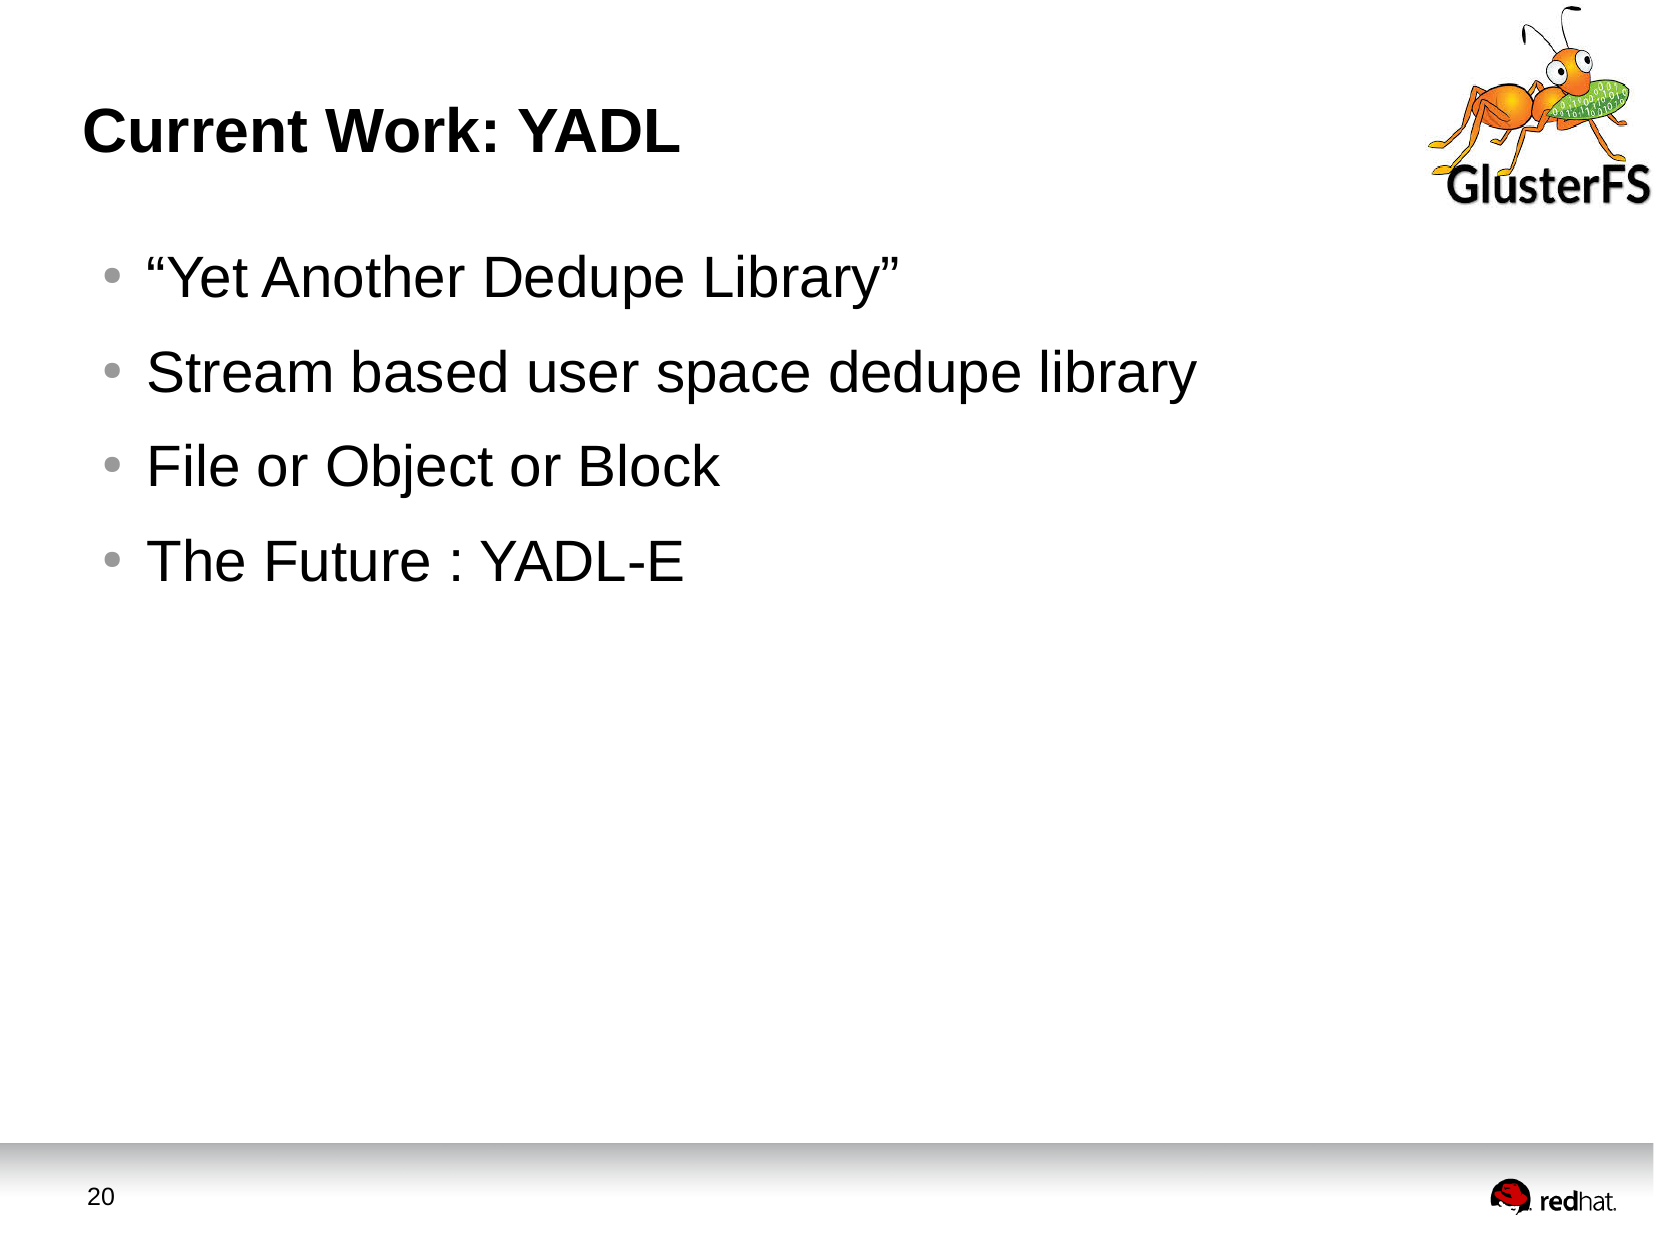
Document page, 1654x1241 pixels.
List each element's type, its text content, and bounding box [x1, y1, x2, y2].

list “Yet Another Dedupe Library” Stream based user space dedupe library File or Object or Block The Future : YADL-E [86, 244, 1576, 1039]
title Current Work: YADL [82, 37, 1426, 226]
picture [0, 1143, 1654, 1241]
picture [1425, 4, 1653, 208]
